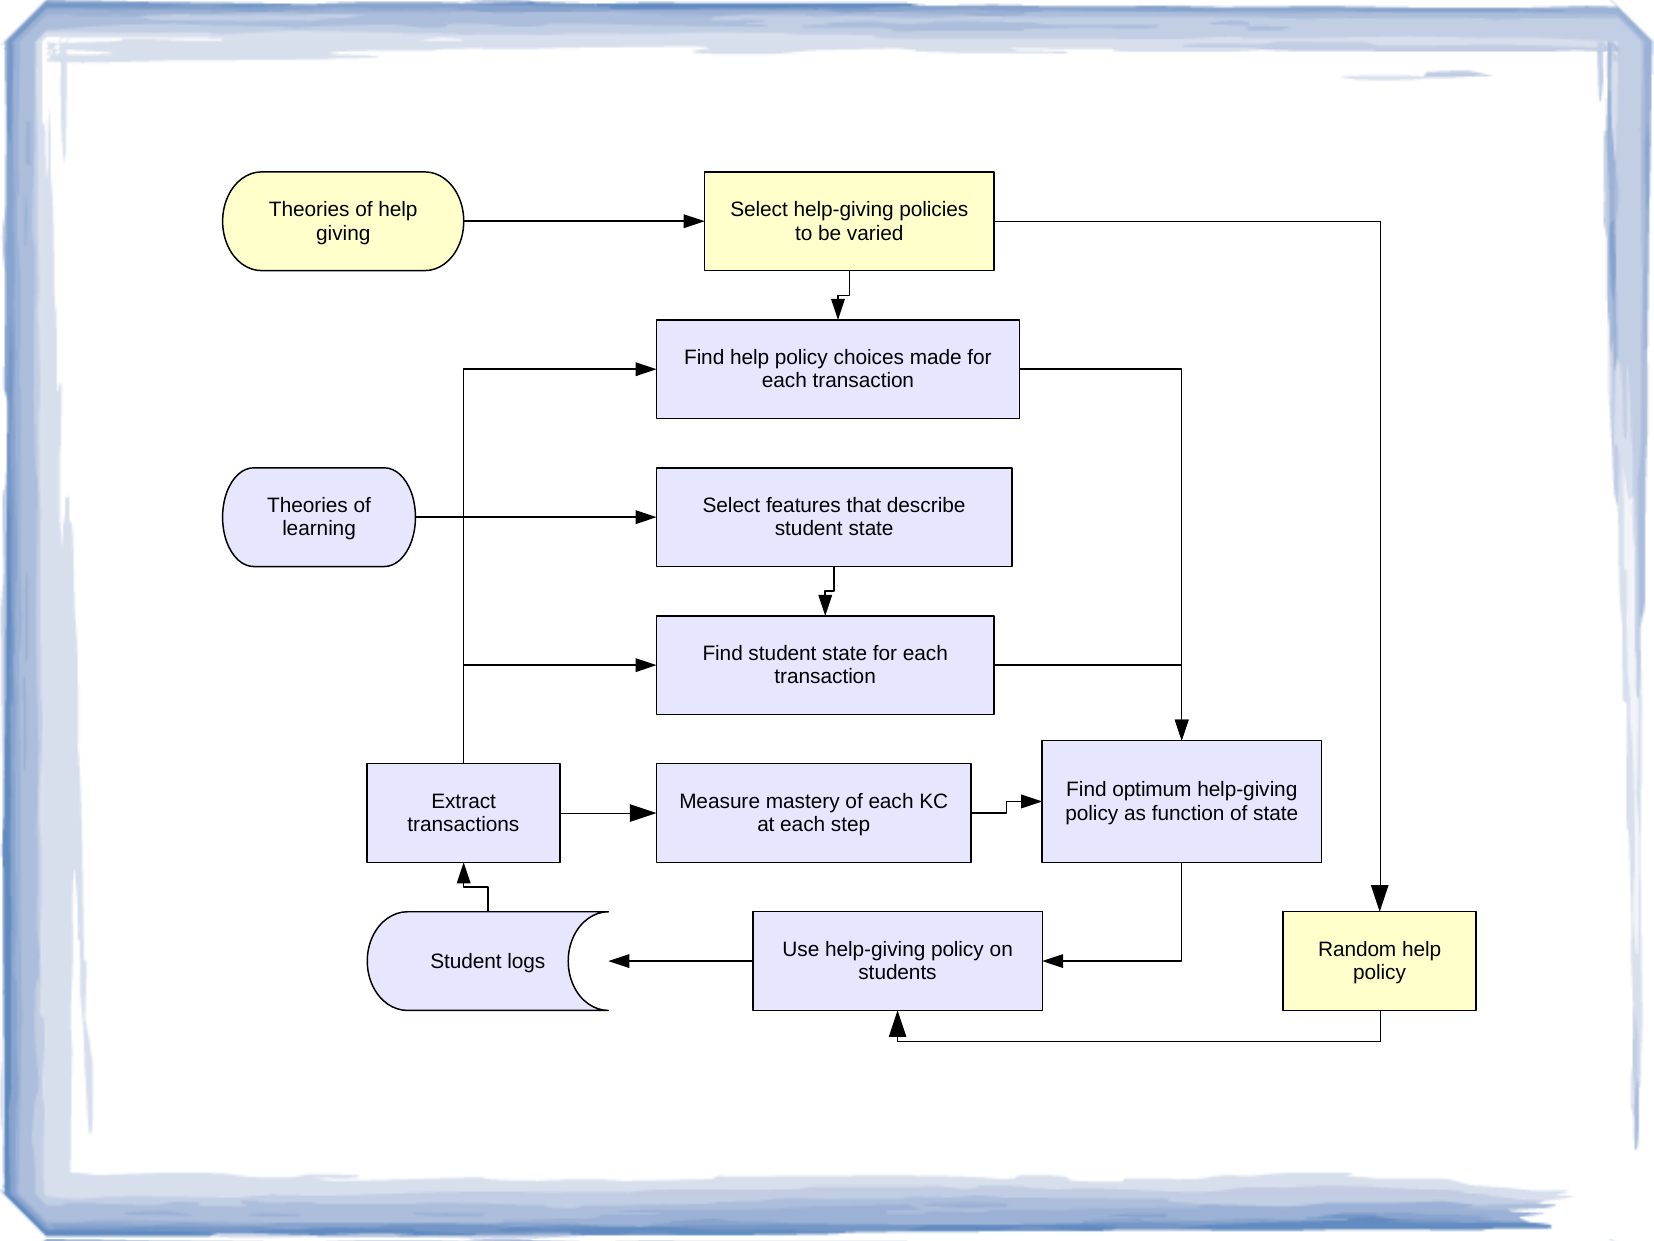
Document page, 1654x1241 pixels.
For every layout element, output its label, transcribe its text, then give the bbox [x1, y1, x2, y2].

text_box Theories of help giving [222, 171, 464, 271]
text_box Extract transactions [367, 763, 561, 863]
text_box Select help-giving policies to be varied [704, 171, 995, 271]
text_box Random help policy [1283, 911, 1477, 1011]
text_box Measure mastery of each KC at each step [656, 763, 972, 863]
text_box Select features that describe student state [656, 467, 1012, 567]
text_box Use help-giving policy on students [752, 911, 1043, 1011]
text_box Find help policy choices made for each transaction [656, 319, 1020, 419]
text_box Student logs [367, 911, 609, 1011]
text_box Find optimum help-giving policy as function of state [1042, 740, 1322, 863]
picture [0, 0, 1654, 1241]
text_box Find student state for each transaction [656, 615, 994, 715]
text_box Theories of learning [222, 467, 416, 567]
